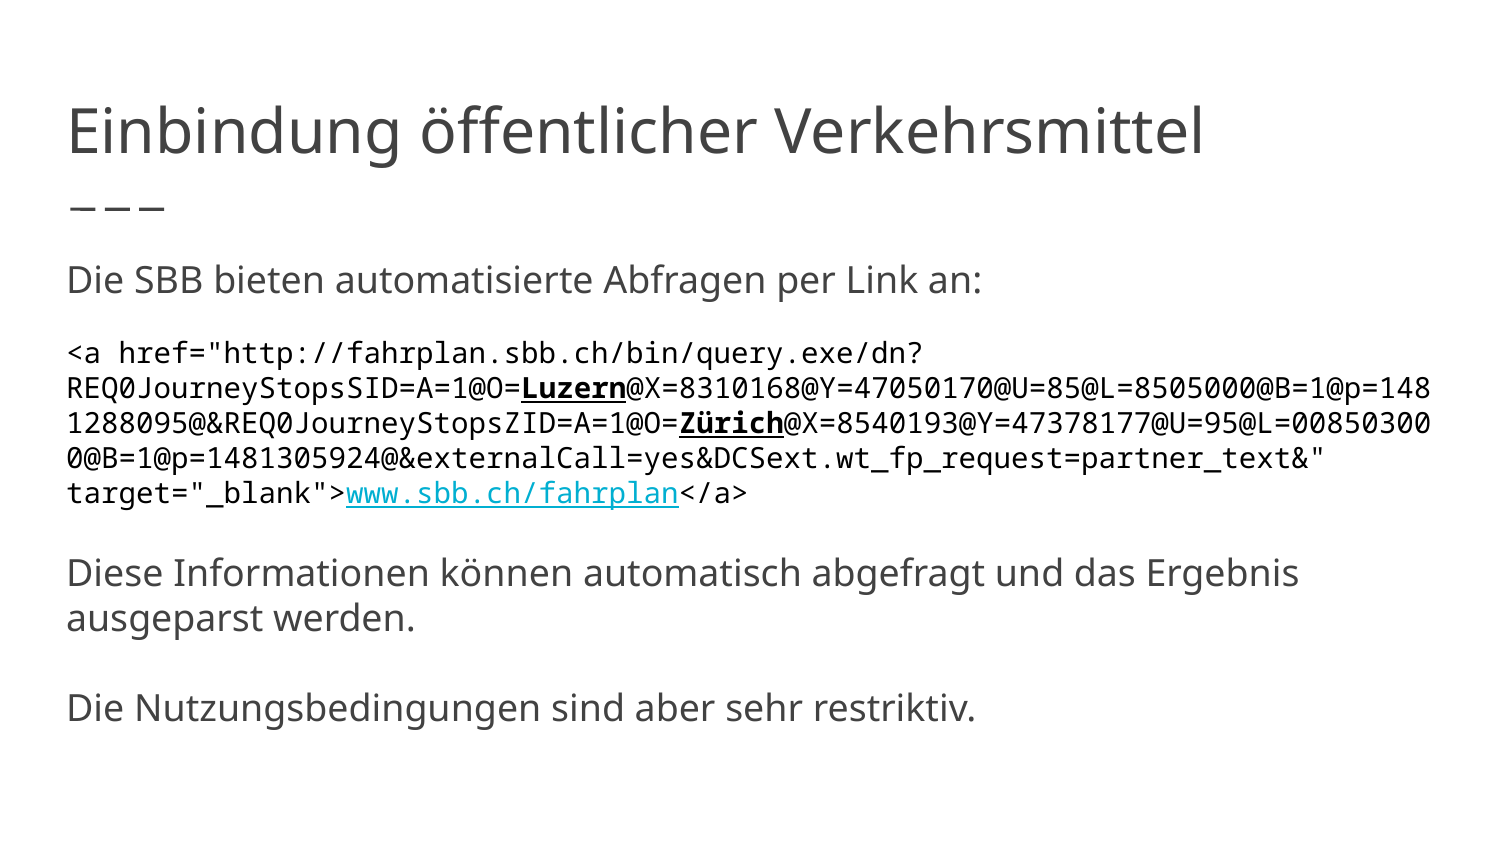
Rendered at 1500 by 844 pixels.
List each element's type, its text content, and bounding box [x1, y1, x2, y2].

title Einbindung öffentlicher Verkehrsmittel [51, 61, 1449, 182]
list Die SBB bieten automatisierte Abfragen per Link an: <a href="http://fahrplan.sbb.ch/bin/query.exe/dn?REQ0JourneyStopsSID=A=1@O=Luzern@X=8310168@Y=47050170@U=85@L=8505000@B=1@p=1481288095@&REQ0JourneyStopsZID=A=1@O=Zürich@X=8540193@Y=47378177@U=95@L=008503000@B=1@p=1481305924@&externalCall=yes&DCSext.wt_fp_request=partner_text&" target="_blank">www.sbb.ch/fahrplan</a> Diese Informationen können automatisch abgefragt und das Ergebnis ausgeparst werden. Die Nutzungsbedingungen sind aber sehr restriktiv. [51, 240, 1449, 813]
